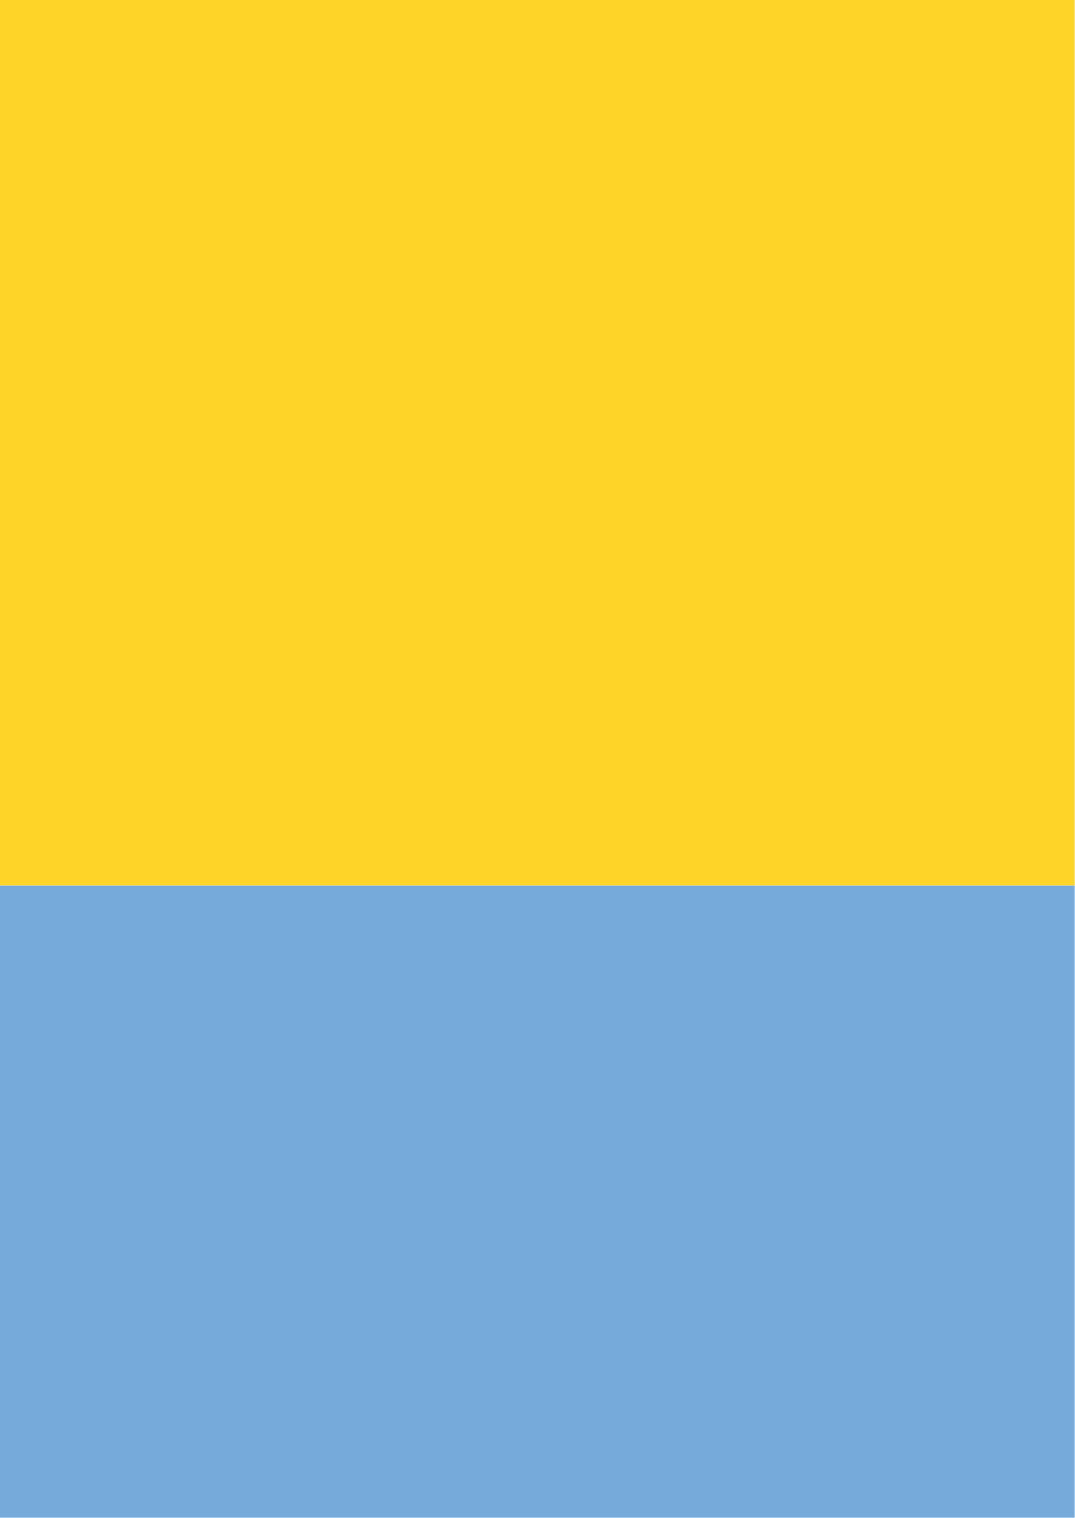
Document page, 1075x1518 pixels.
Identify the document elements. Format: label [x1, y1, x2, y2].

text_box [0, 0, 1075, 1518]
